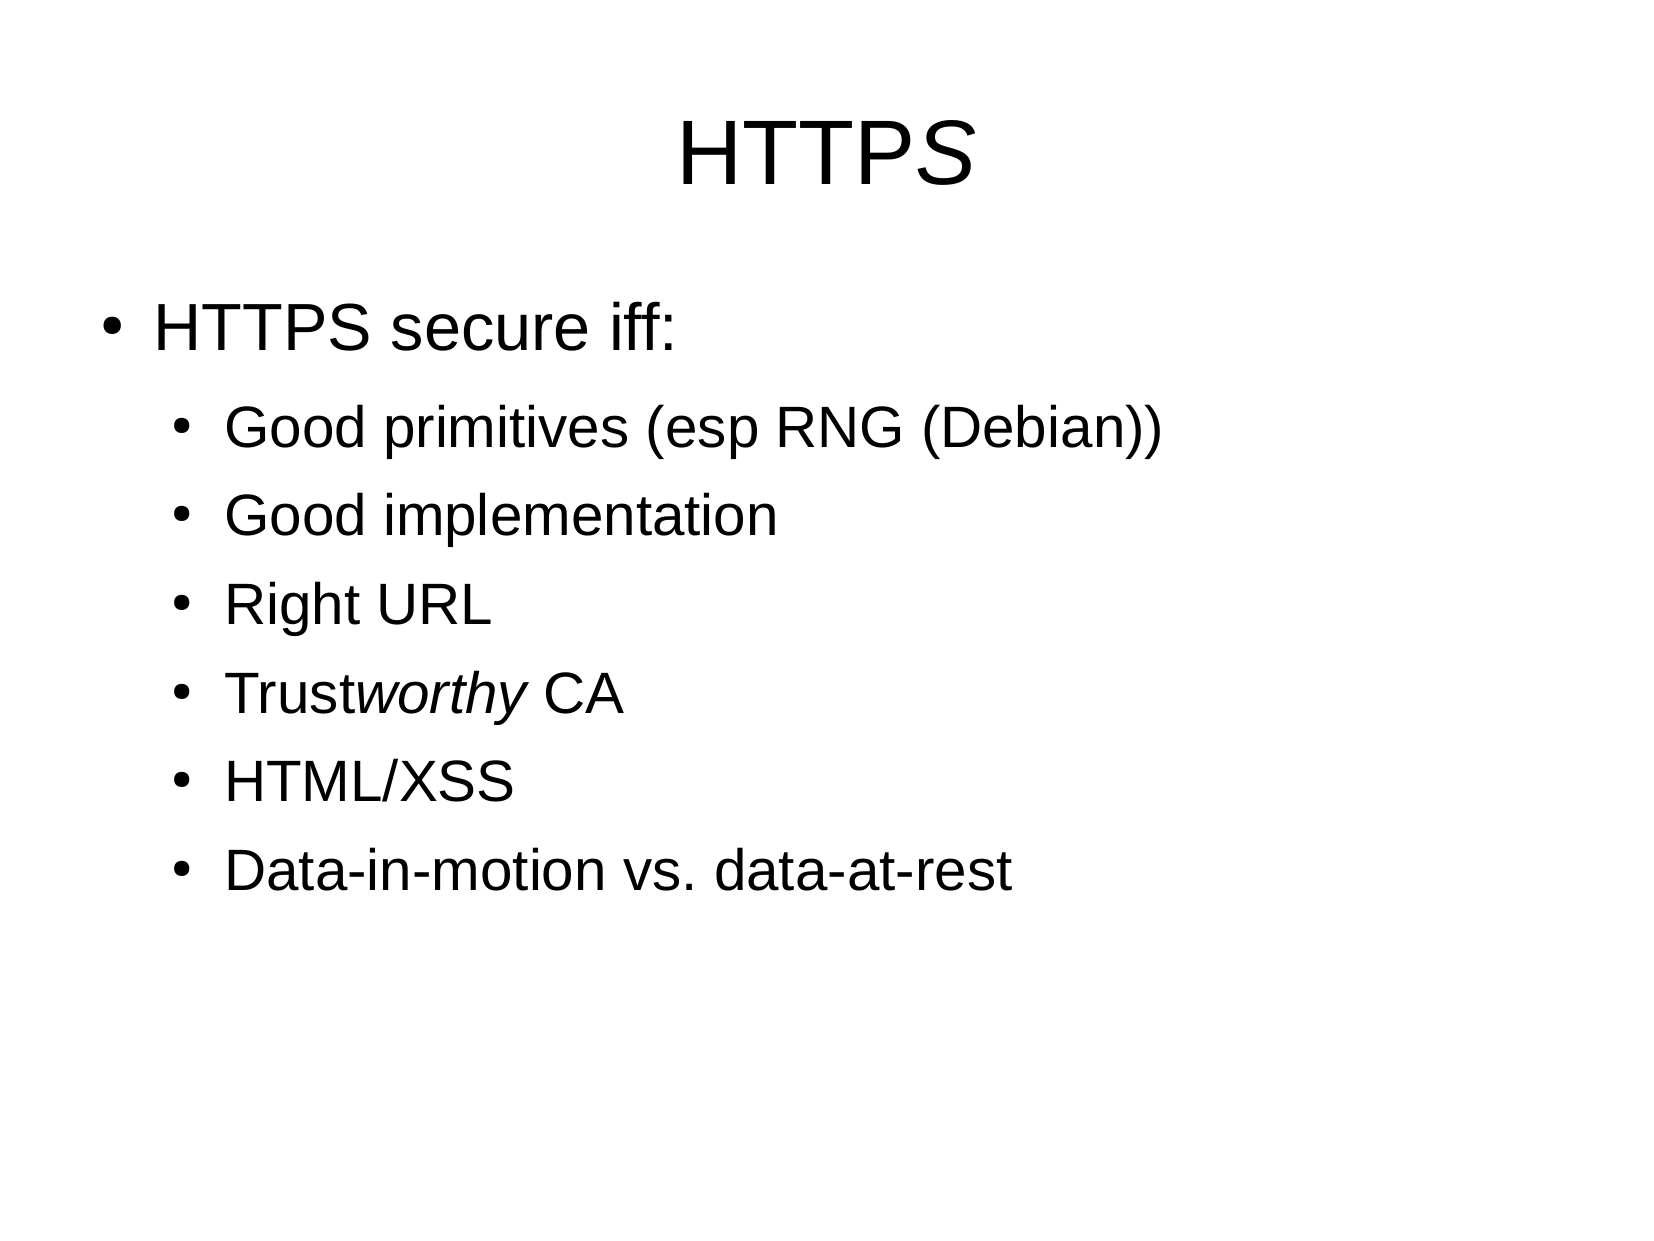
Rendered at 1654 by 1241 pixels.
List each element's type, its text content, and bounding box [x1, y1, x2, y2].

title HTTPS [82, 56, 1571, 250]
list HTTPS secure iff: Good primitives (esp RNG (Debian)) Good implementation Right URL Trustworthy CA HTML/XSS Data-in-motion vs. data-at-rest [82, 290, 1571, 1109]
